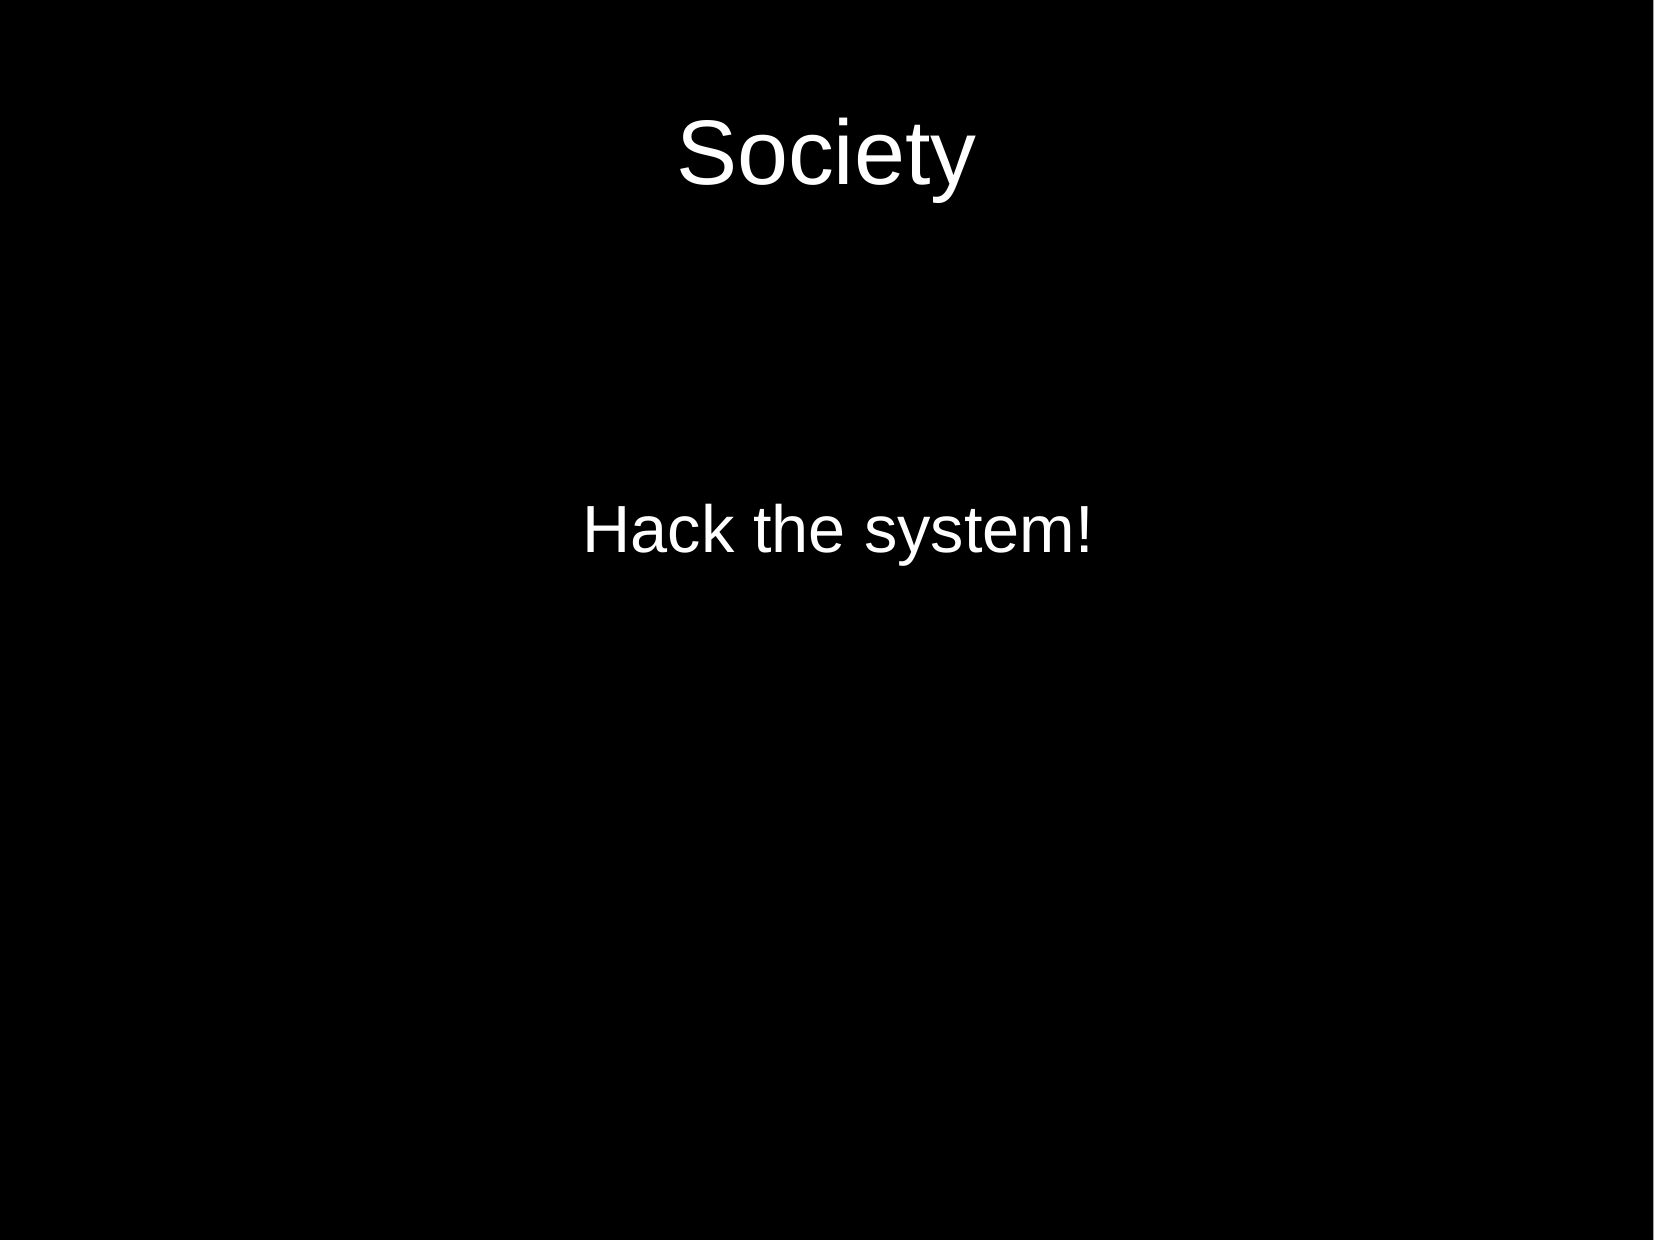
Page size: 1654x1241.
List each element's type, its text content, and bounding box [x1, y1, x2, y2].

subtitle Hack the system! [82, 49, 1571, 1010]
